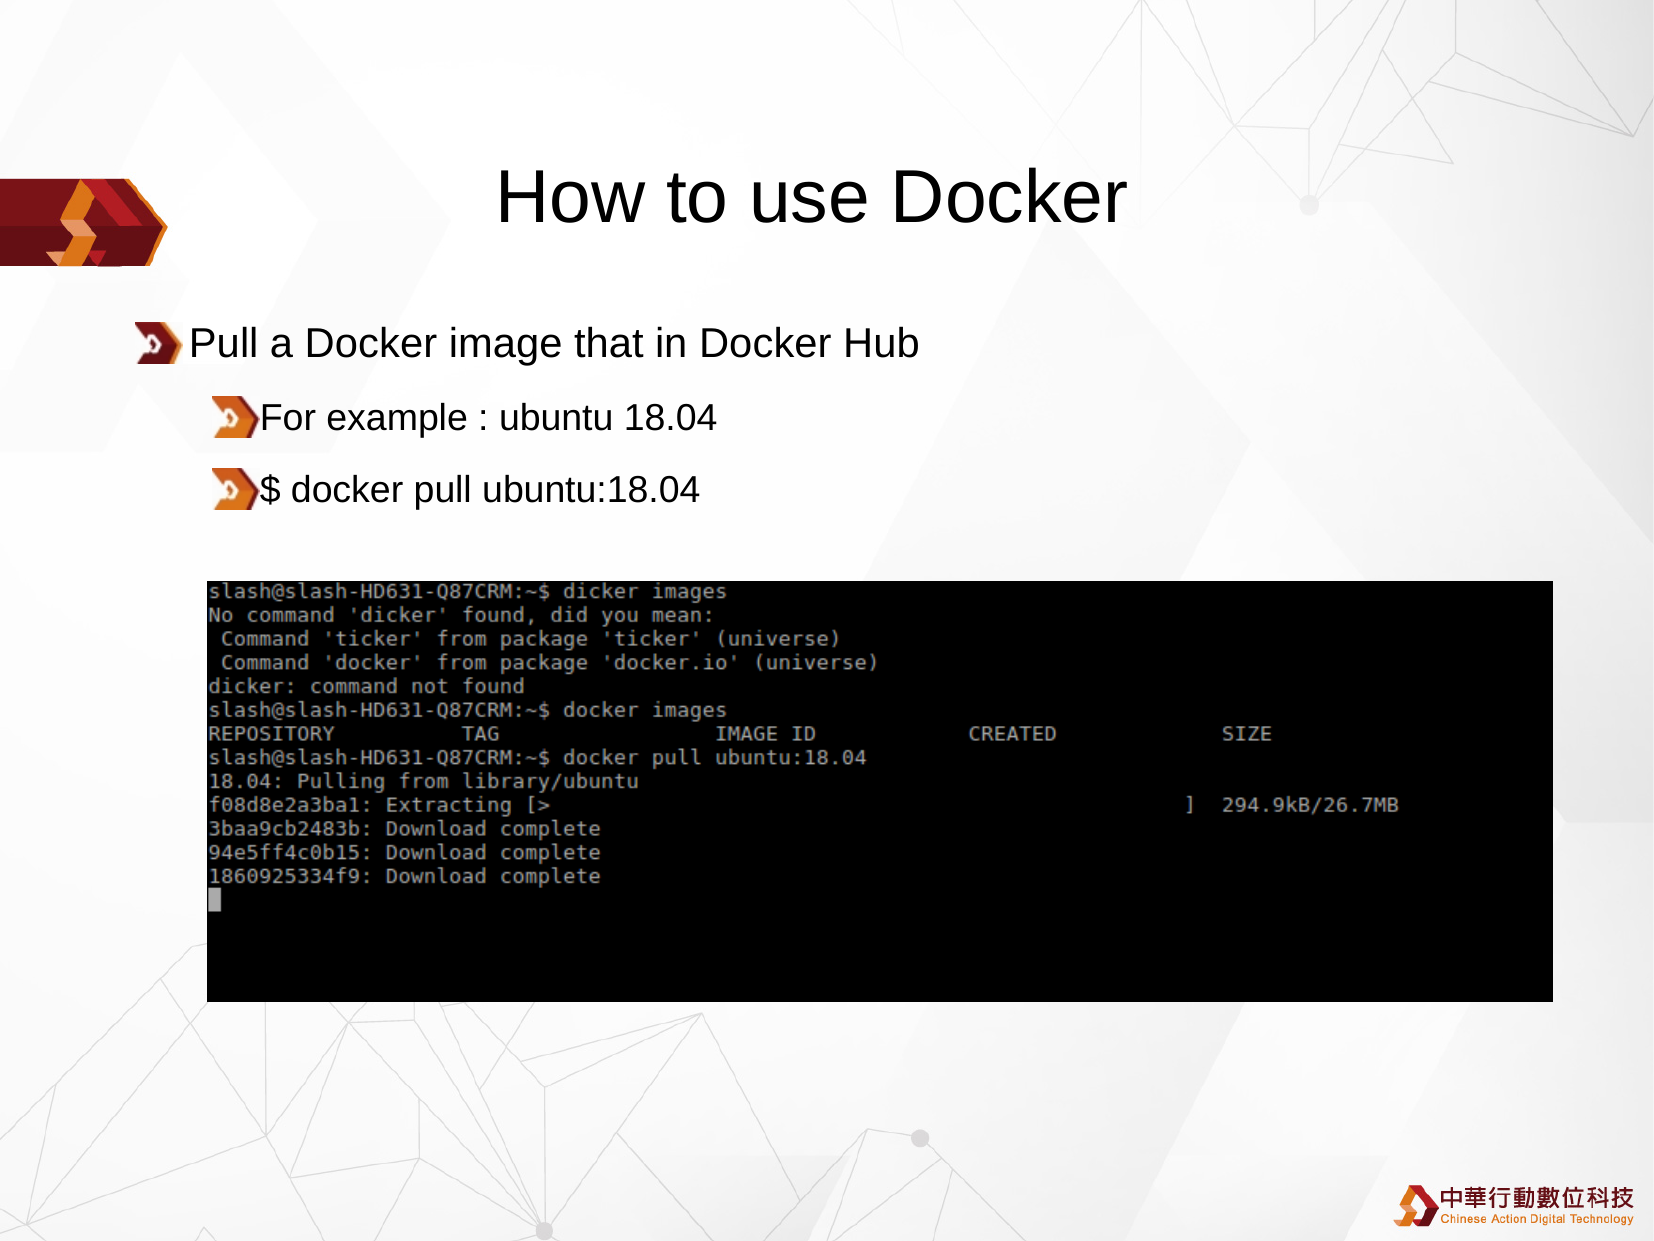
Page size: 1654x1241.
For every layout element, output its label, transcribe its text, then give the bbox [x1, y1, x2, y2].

list Pull a Docker image that in Docker Hub For example : ubuntu 18.04 $ docker pull ubuntu:18.04 [118, 319, 1571, 1040]
picture [0, 0, 1654, 1241]
title How to use Docker [118, 112, 1506, 281]
